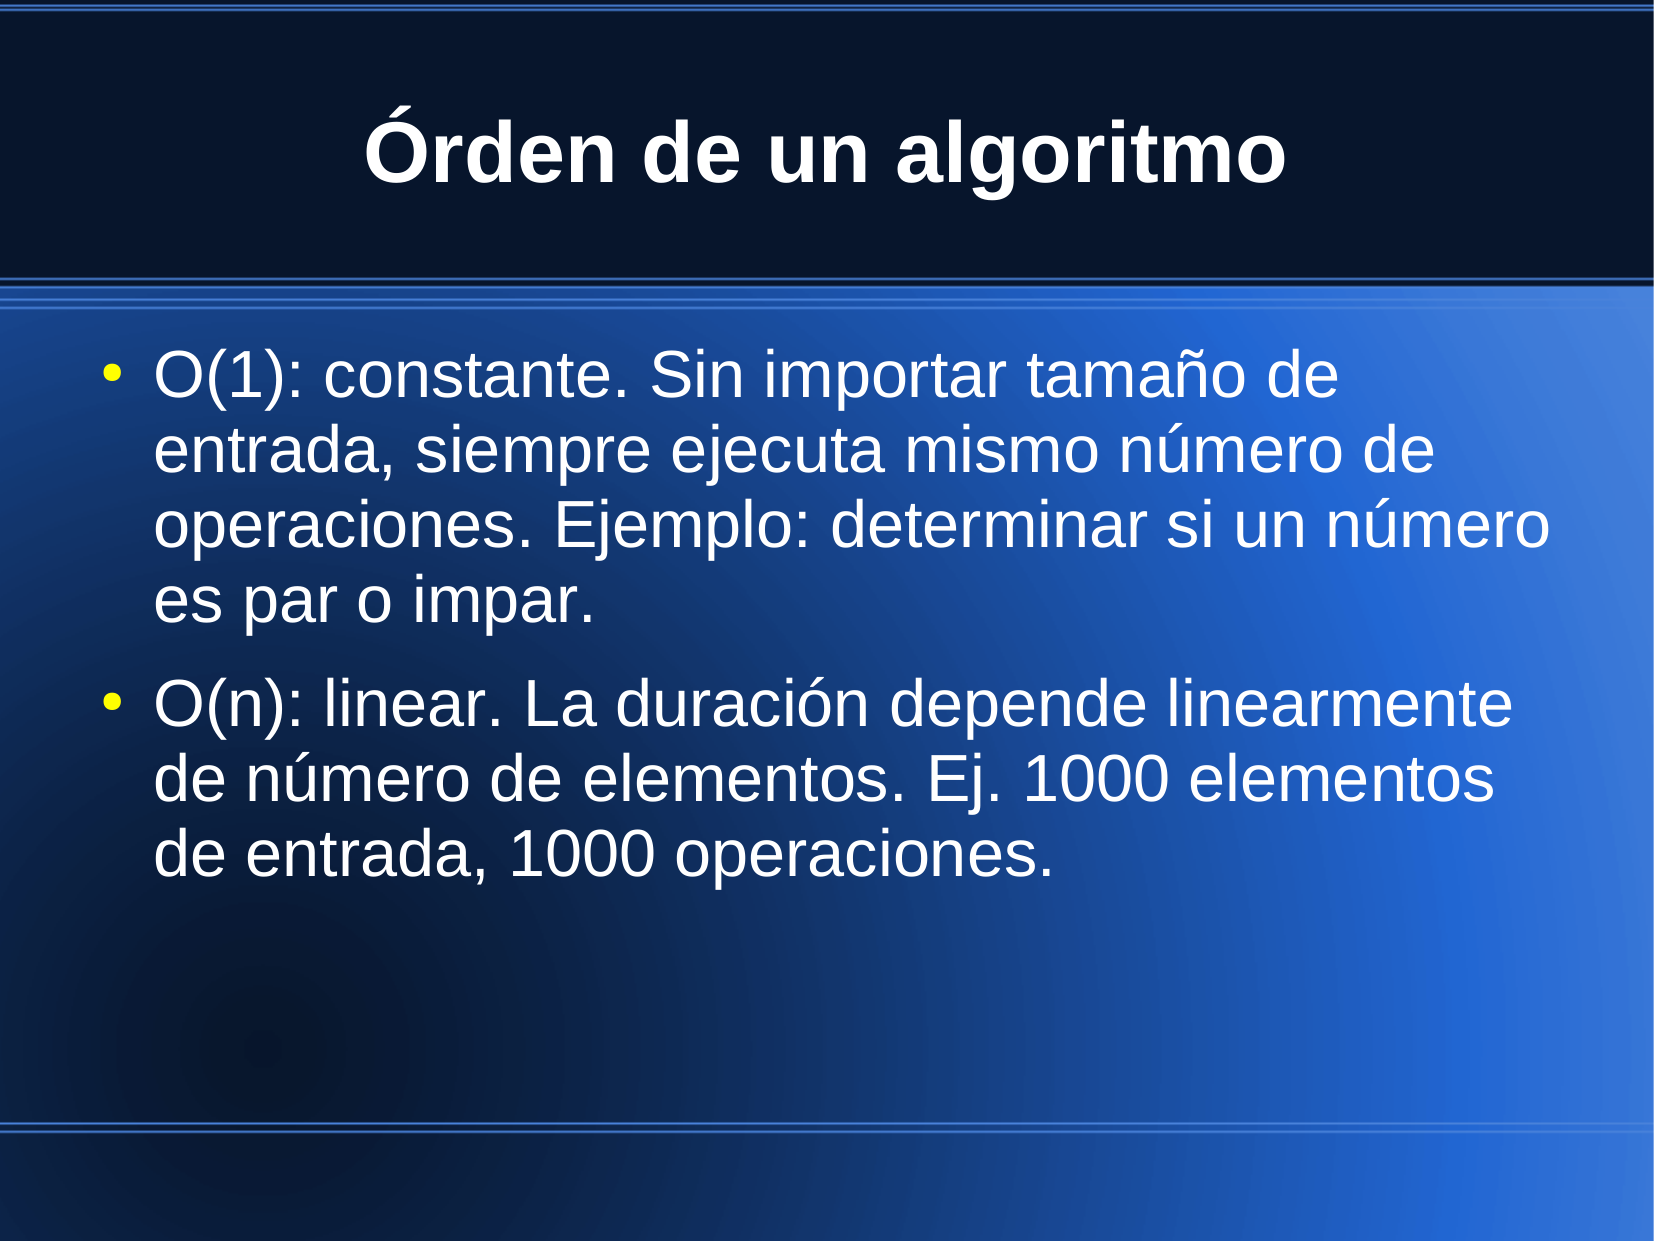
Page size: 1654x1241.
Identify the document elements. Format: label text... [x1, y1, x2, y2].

list O(1): constante. Sin importar tamaño de entrada, siempre ejecuta mismo número de operaciones. Ejemplo: determinar si un número es par o impar. O(n): linear. La duración depende linearmente de número de elementos. Ej. 1000 elementos de entrada, 1000 operaciones. [82, 337, 1571, 1057]
title Órden de un algoritmo [82, 49, 1571, 257]
picture [0, 0, 1654, 1241]
